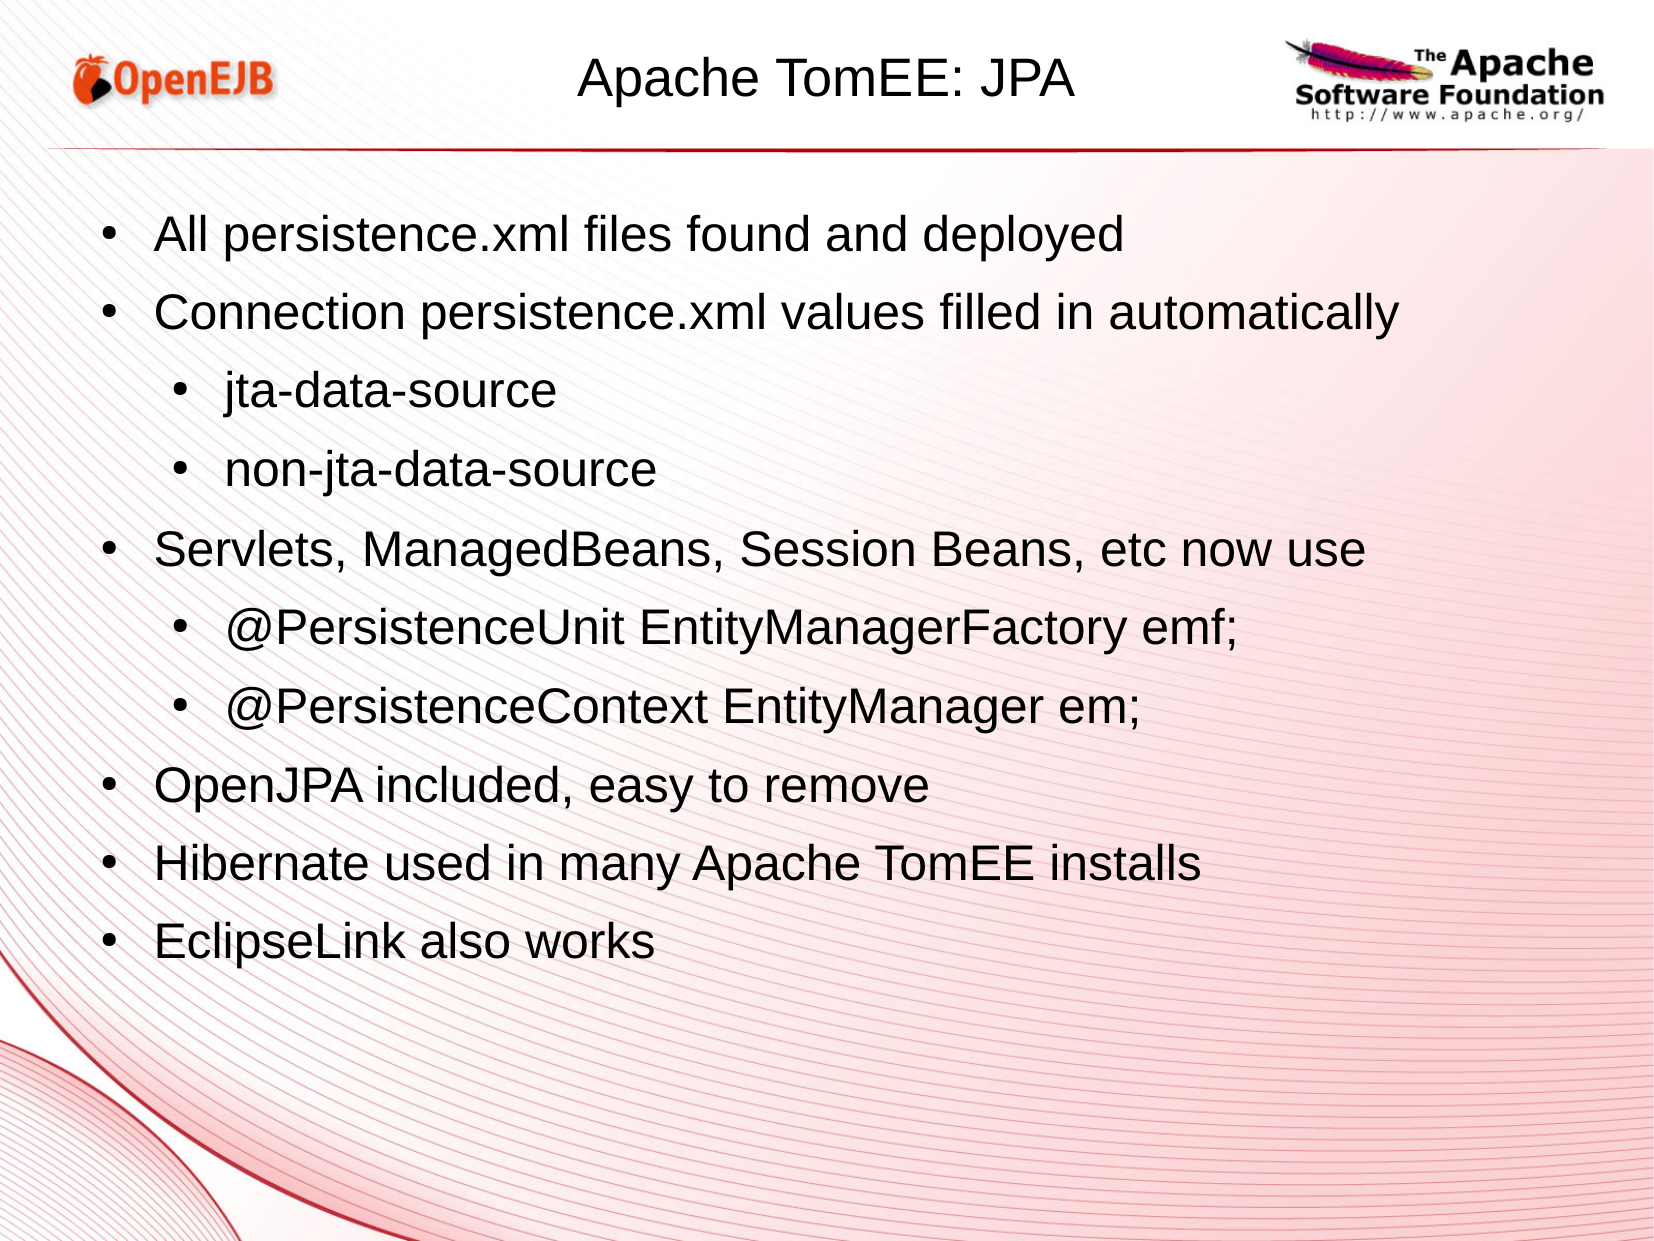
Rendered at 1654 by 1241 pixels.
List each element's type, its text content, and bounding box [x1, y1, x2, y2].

list All persistence.xml files found and deployed Connection persistence.xml values filled in automatically jta-data-source non-jta-data-source Servlets, ManagedBeans, Session Beans, etc now use @PersistenceUnit EntityManagerFactory emf; @PersistenceContext EntityManager em; OpenJPA included, easy to remove Hibernate used in many Apache TomEE installs EclipseLink also works [82, 206, 1571, 1094]
title Apache TomEE: JPA [82, 8, 1571, 148]
picture [0, 0, 1654, 1241]
